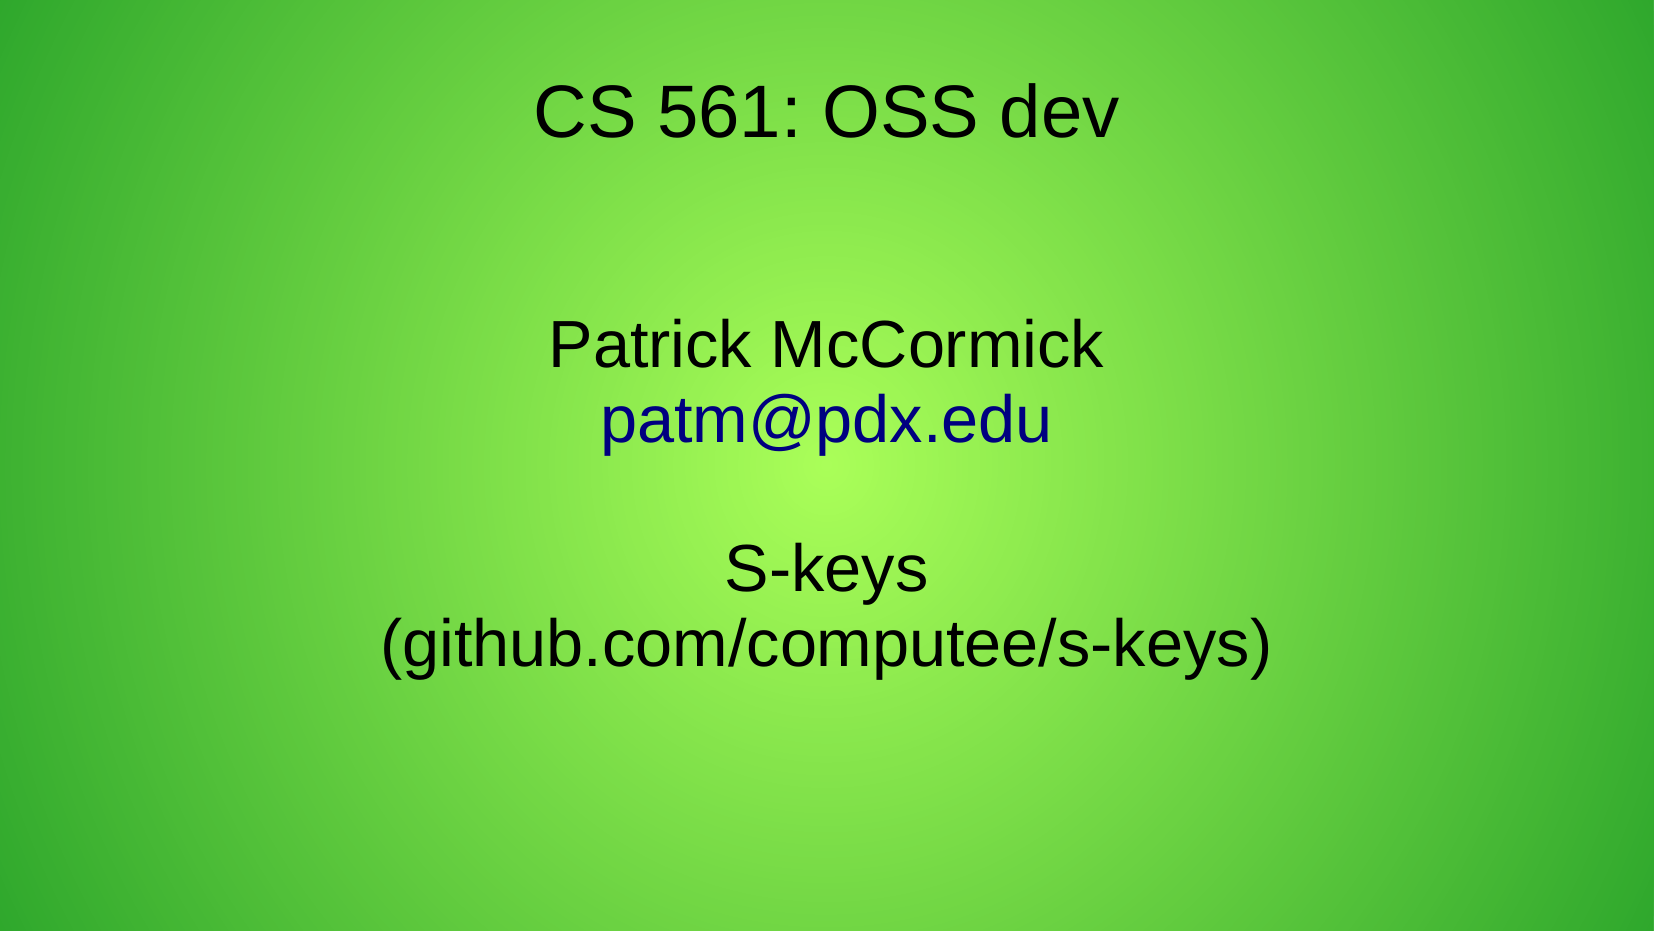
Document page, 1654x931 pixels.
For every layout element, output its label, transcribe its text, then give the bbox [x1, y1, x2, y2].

subtitle Patrick McCormick patm@pdx.edu S-keys (github.com/computee/s-keys) [82, 224, 1571, 764]
title CS 561: OSS dev [82, 35, 1571, 189]
